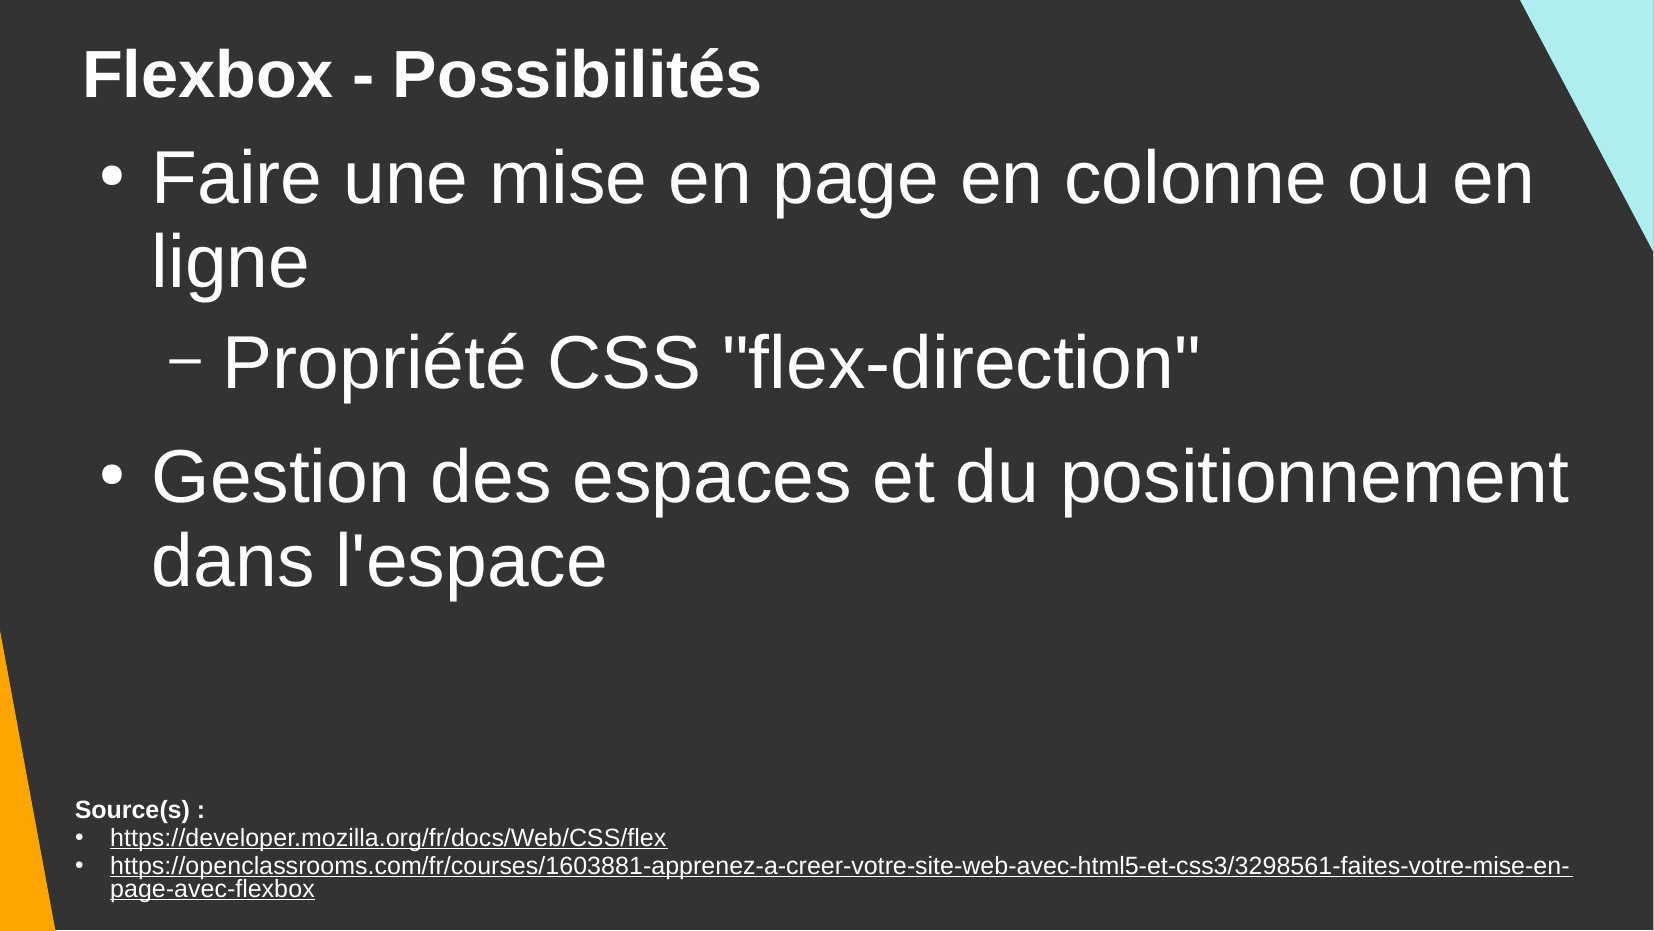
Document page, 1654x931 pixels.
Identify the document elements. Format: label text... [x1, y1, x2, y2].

text_box Source(s) : https://developer.mozilla.org/fr/docs/Web/CSS/flex https://openclassrooms.com/fr/courses/1603881-apprenez-a-creer-votre-site-web-avec-html5-et-css3/3298561-faites-votre-mise-en-page-avec-flexbox [60, 788, 1595, 916]
text_box [0, 630, 56, 931]
title Flexbox - Possibilités [82, 37, 1571, 114]
list Faire une mise en page en colonne ou en ligne Propriété CSS "flex-direction" Gestion des espaces et du positionnement dans l'espace [80, 135, 1605, 733]
text_box [1520, 0, 1654, 254]
